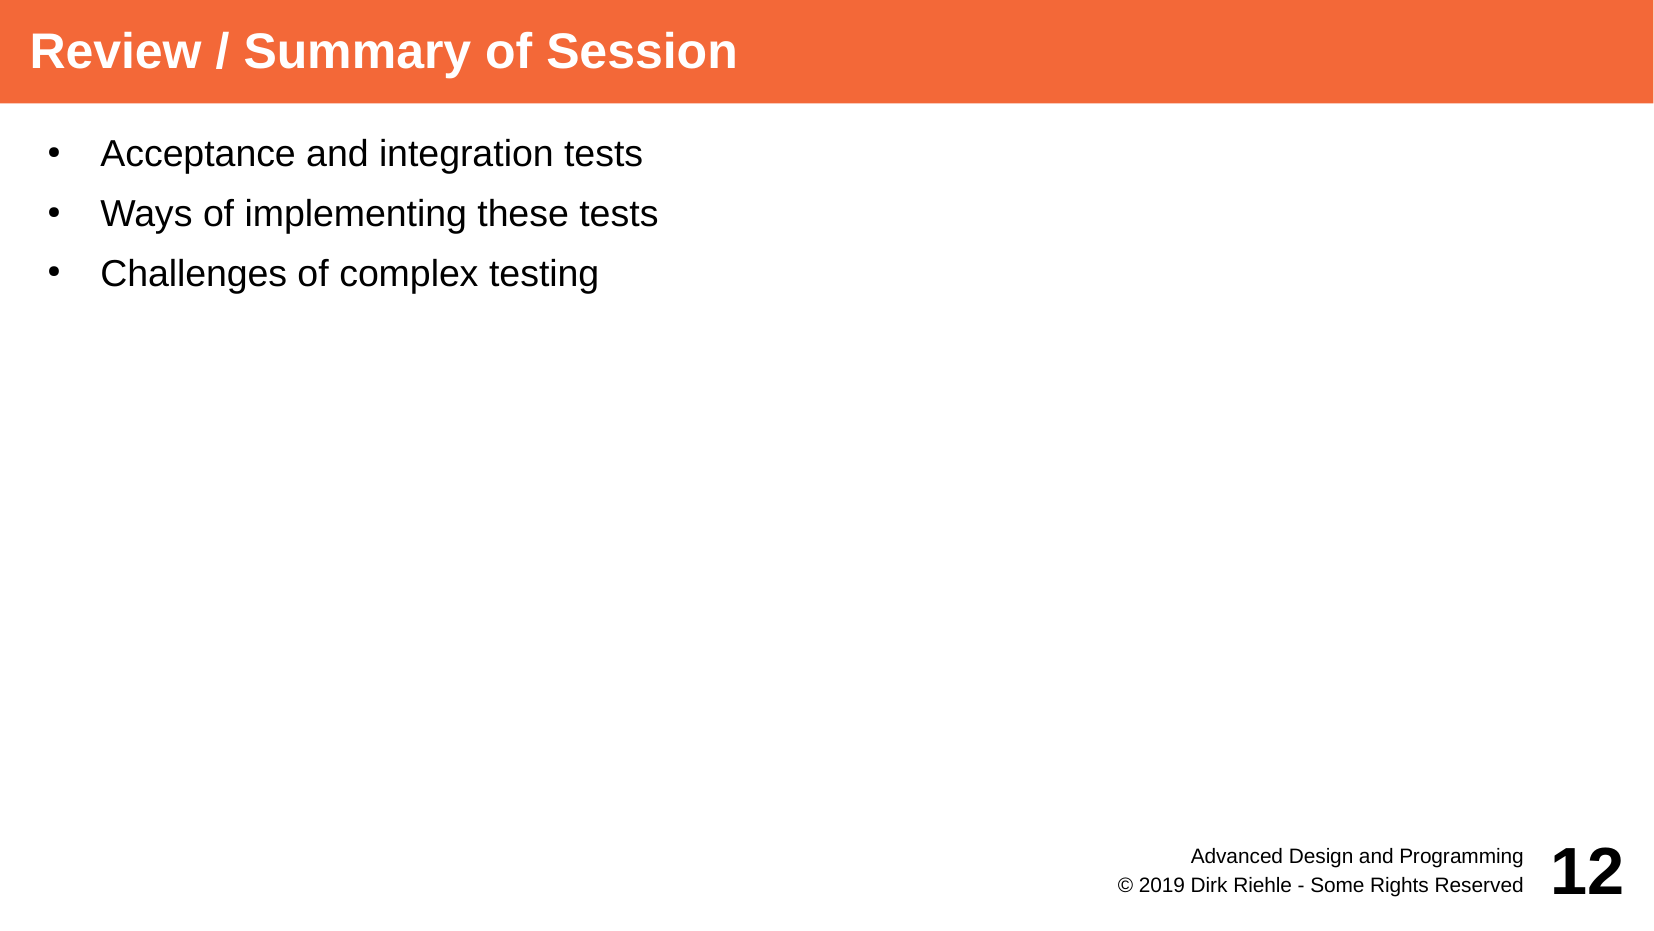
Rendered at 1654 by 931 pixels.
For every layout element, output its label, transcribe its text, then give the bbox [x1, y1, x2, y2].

title Review / Summary of Session [0, 0, 1654, 104]
list Acceptance and integration tests Ways of implementing these tests Challenges of complex testing [29, 132, 1625, 813]
